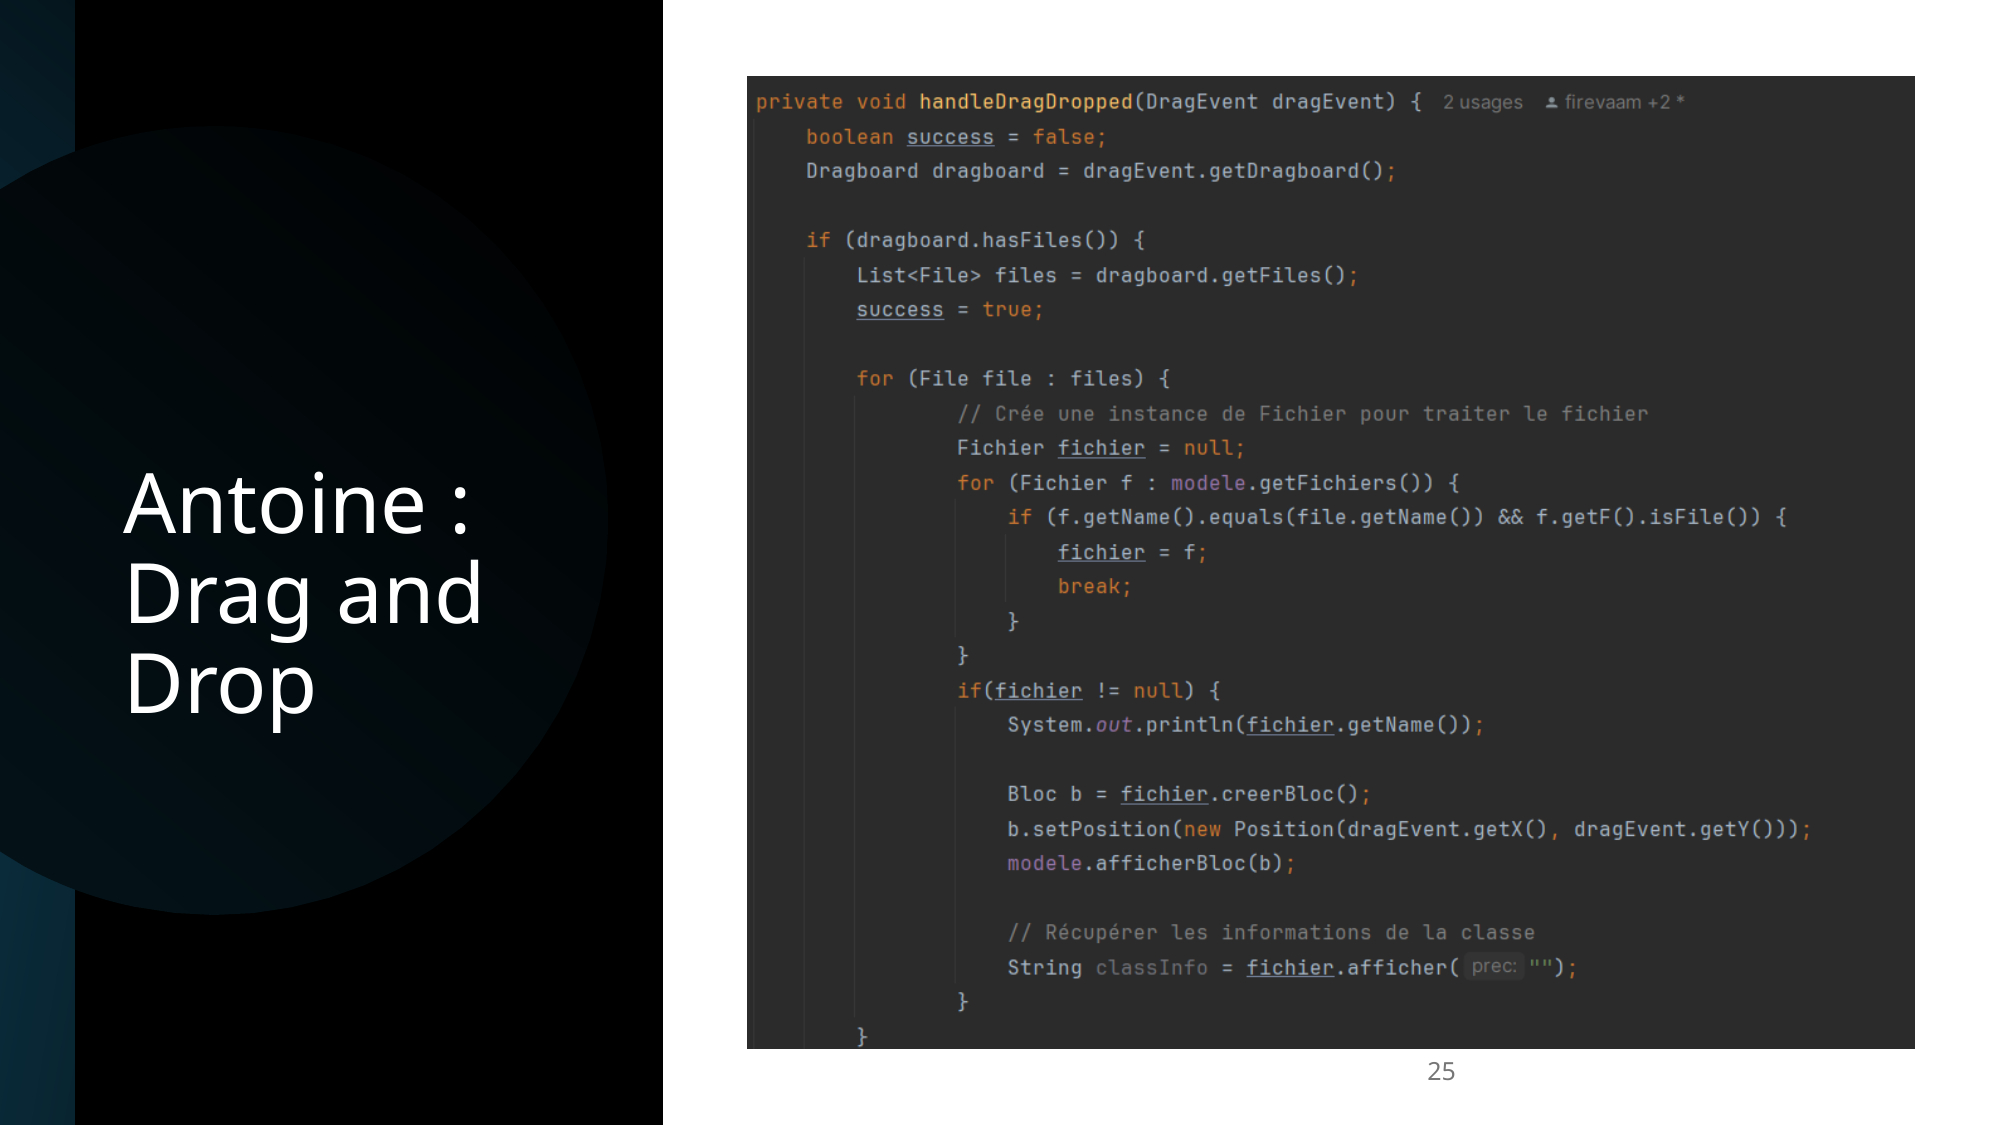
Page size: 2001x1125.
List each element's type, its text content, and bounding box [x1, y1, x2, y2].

title Antoine : Drag and Drop [108, 453, 581, 958]
text_box [0, 0, 2000, 1125]
picture [747, 76, 1915, 1049]
